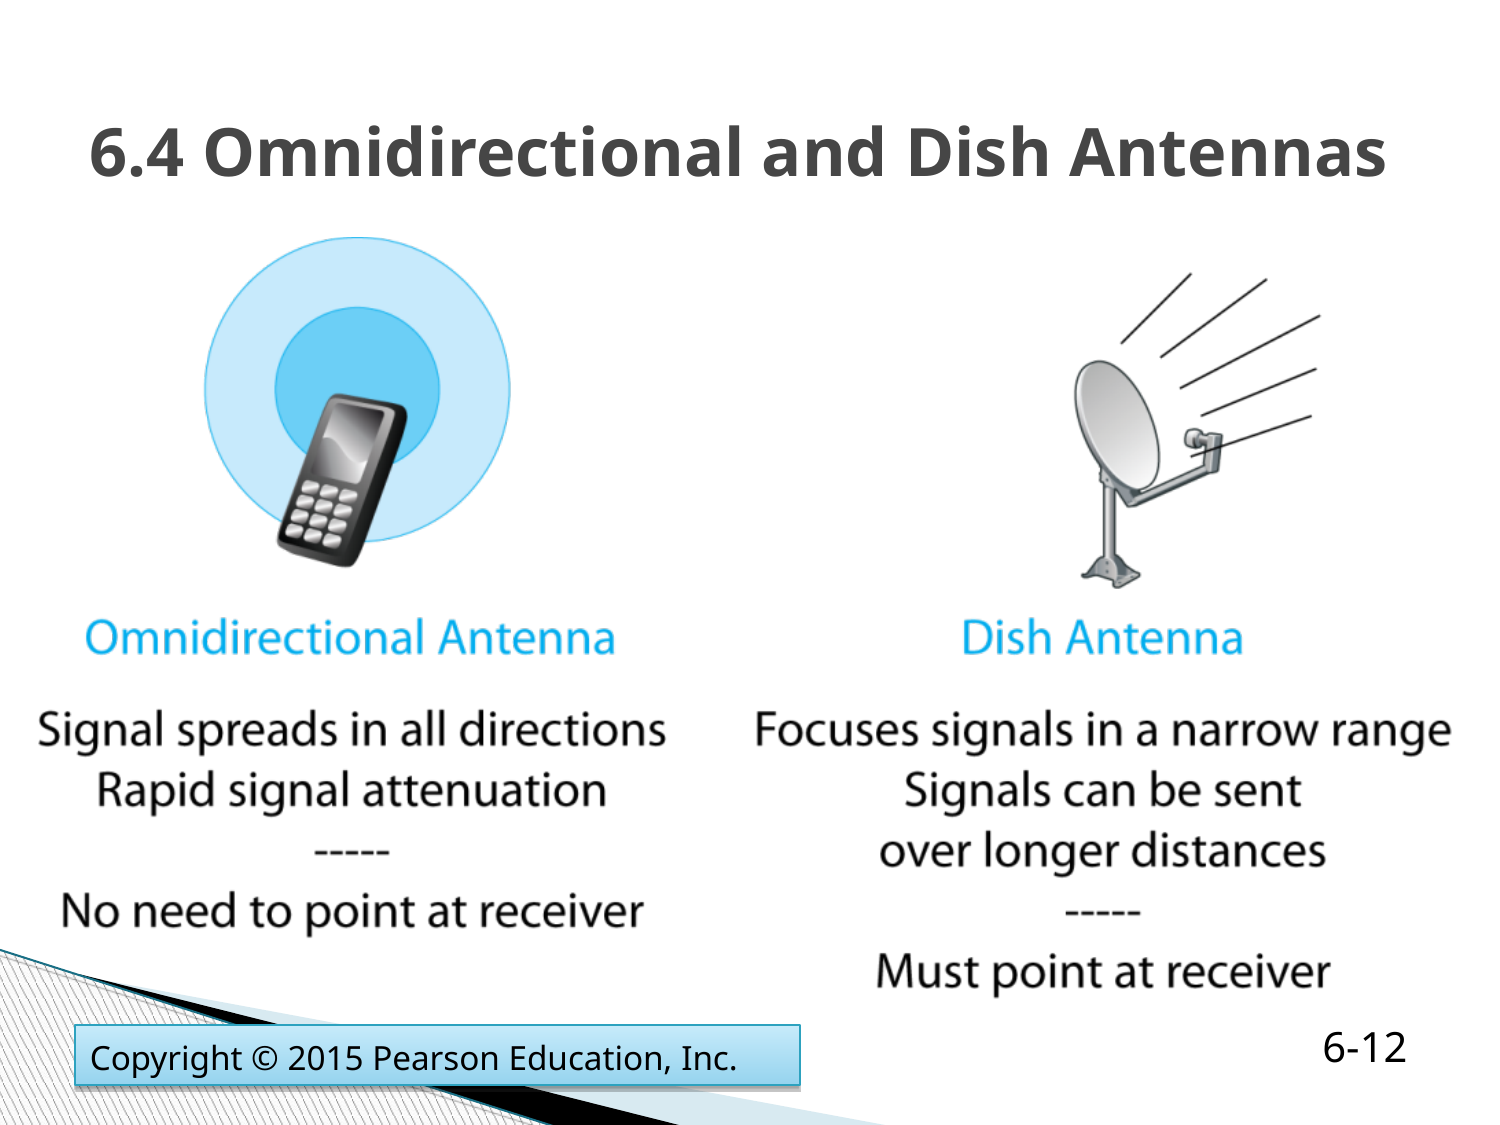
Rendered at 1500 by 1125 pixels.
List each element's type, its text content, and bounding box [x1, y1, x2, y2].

slide_number 6-1 [1250, 1025, 1423, 1085]
footer Copyright © 2015 Pearson Education, Inc. [75, 1025, 800, 1085]
picture [0, 237, 1452, 1125]
title 6.4 Omnidirectional and Dish Antennas [75, 62, 1425, 237]
